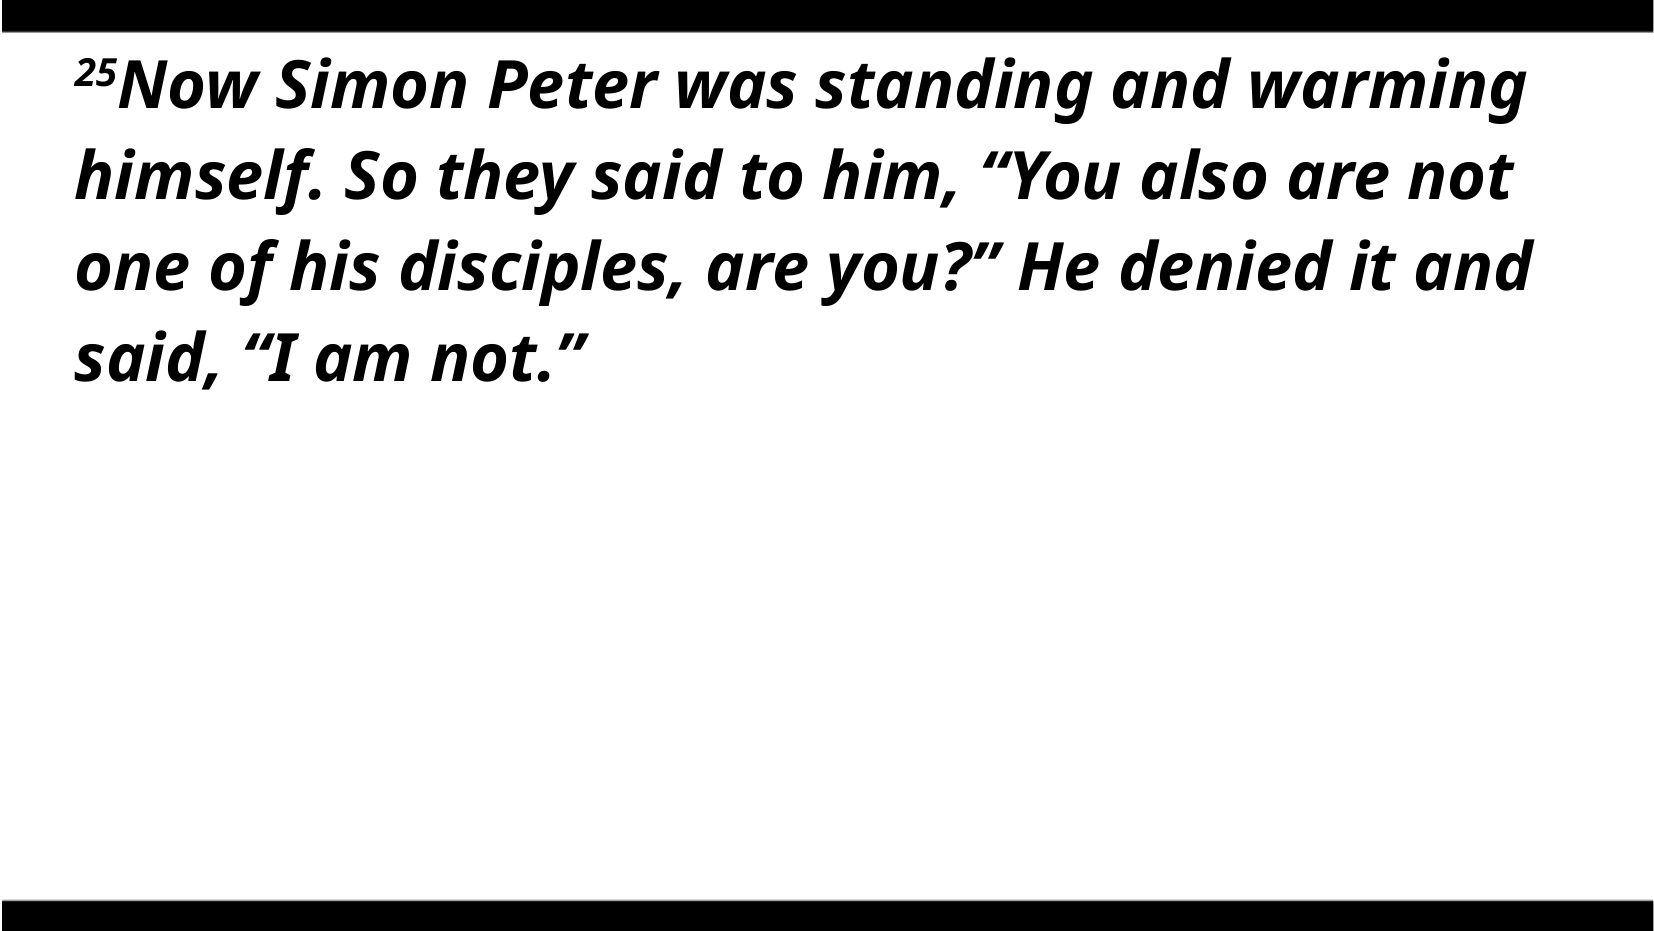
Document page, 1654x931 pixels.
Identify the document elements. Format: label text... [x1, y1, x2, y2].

picture [2, 0, 1654, 931]
text_box 25Now Simon Peter was standing and warming himself. So they said to him, “You also are not one of his disciples, are you?” He denied it and said, “I am not.” [60, 30, 1561, 400]
